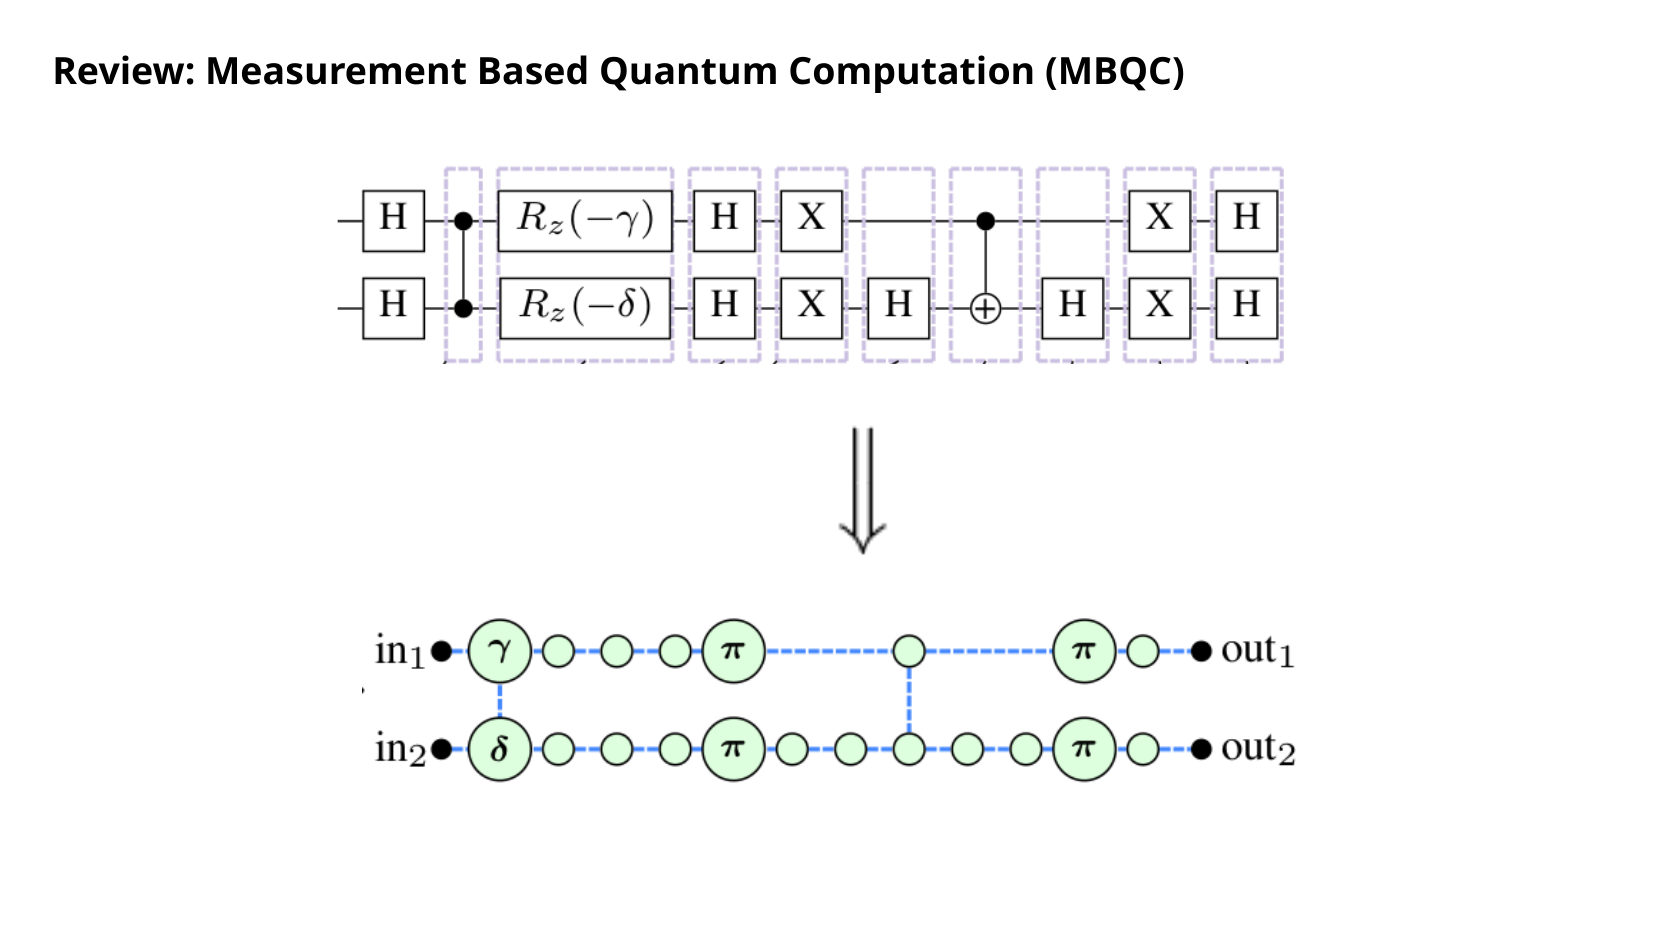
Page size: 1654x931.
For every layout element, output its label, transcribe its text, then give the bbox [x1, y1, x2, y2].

picture [337, 152, 1307, 364]
picture [362, 607, 1313, 787]
picture [787, 412, 922, 574]
text_box Review: Measurement Based Quantum Computation (MBQC) [37, 37, 1276, 153]
